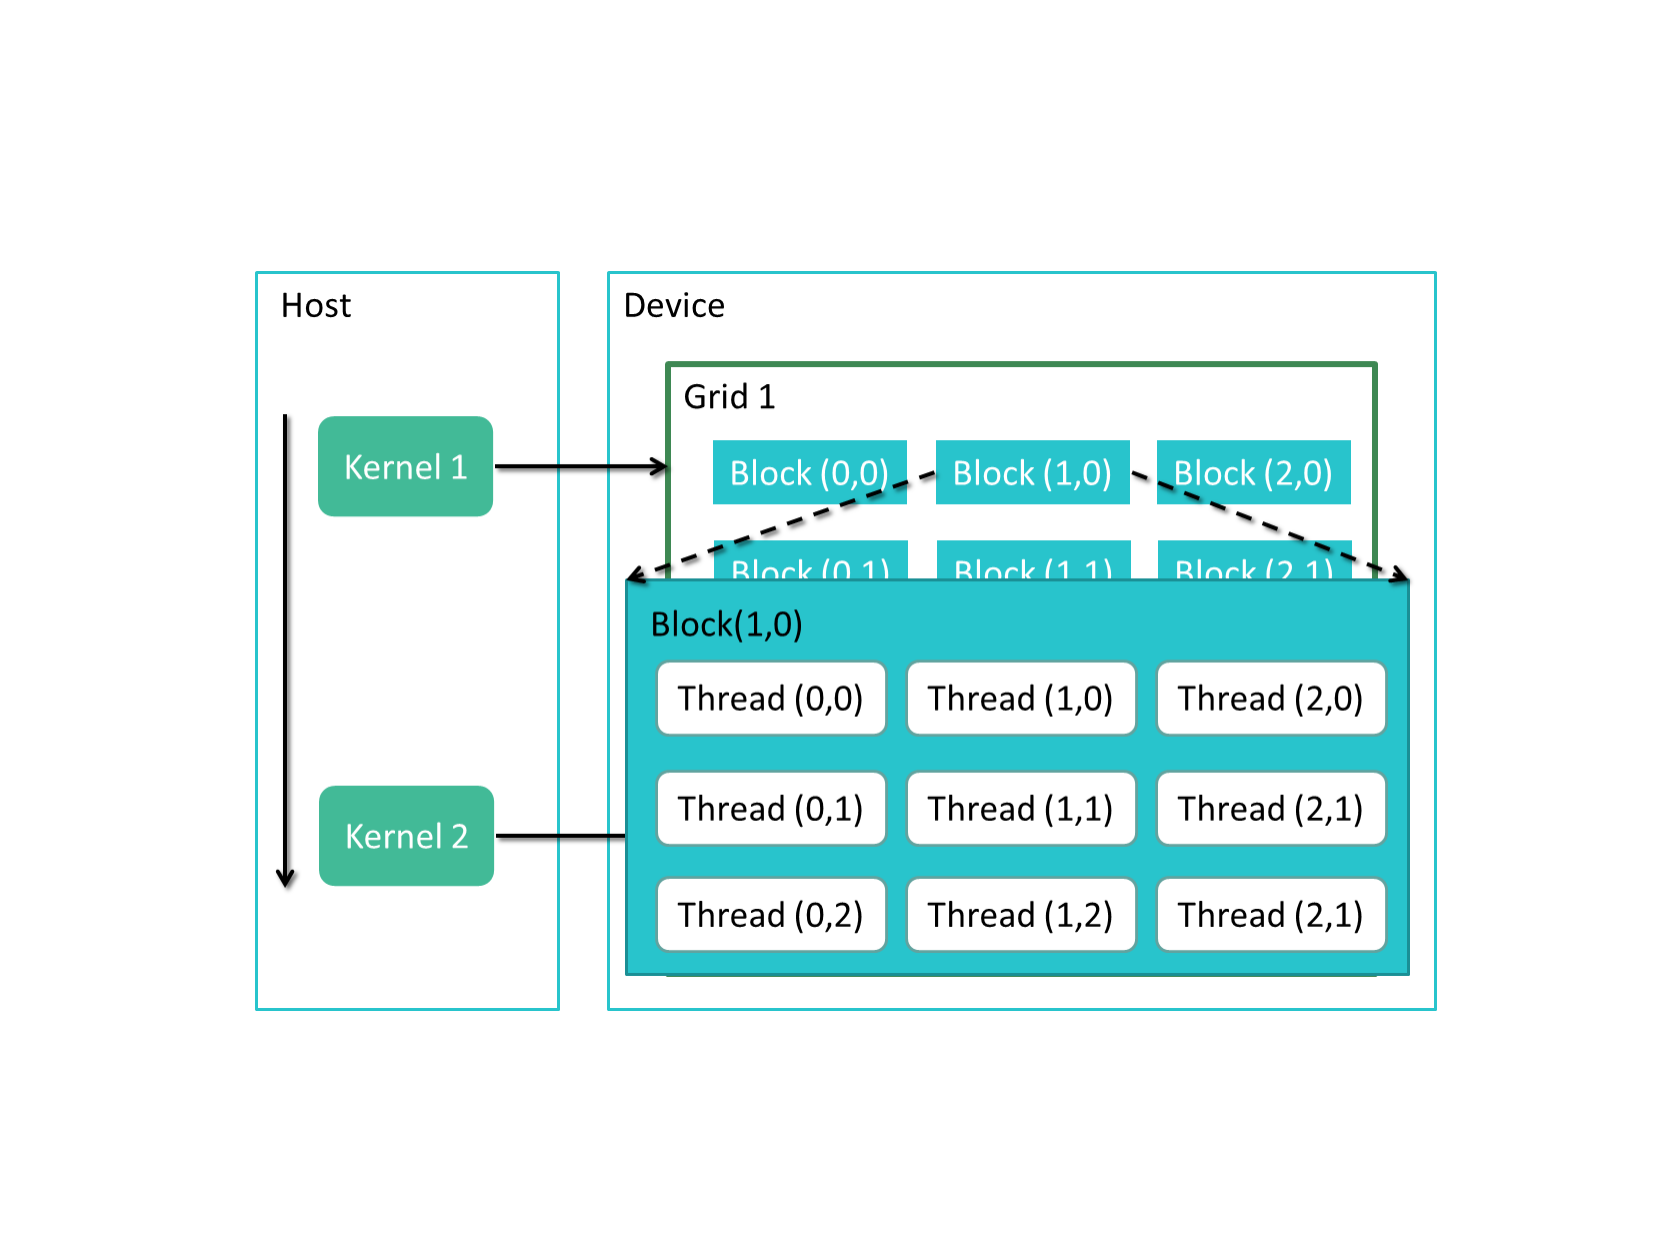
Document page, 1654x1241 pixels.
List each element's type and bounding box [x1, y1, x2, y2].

picture [255, 269, 1437, 1011]
